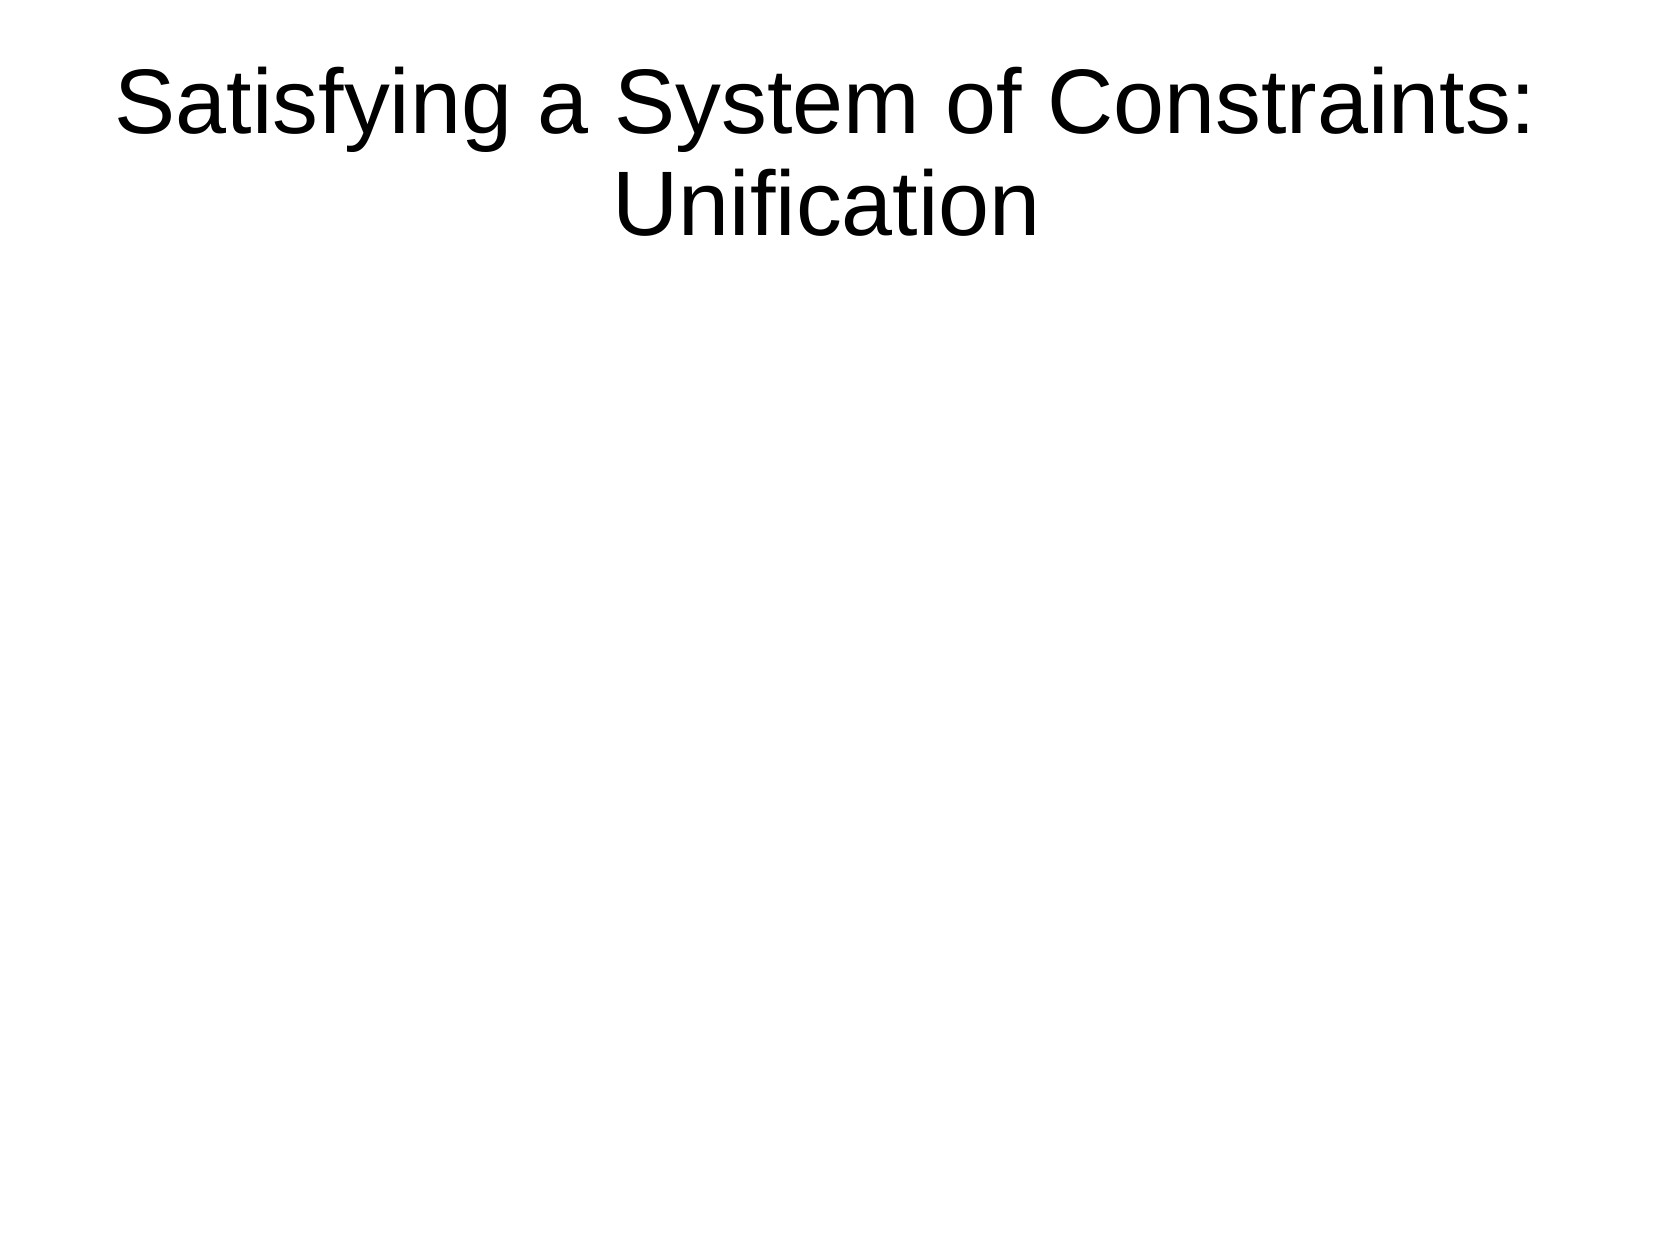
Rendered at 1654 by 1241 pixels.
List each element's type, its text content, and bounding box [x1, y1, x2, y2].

title Satisfying a System of Constraints: Unification [82, 49, 1571, 257]
